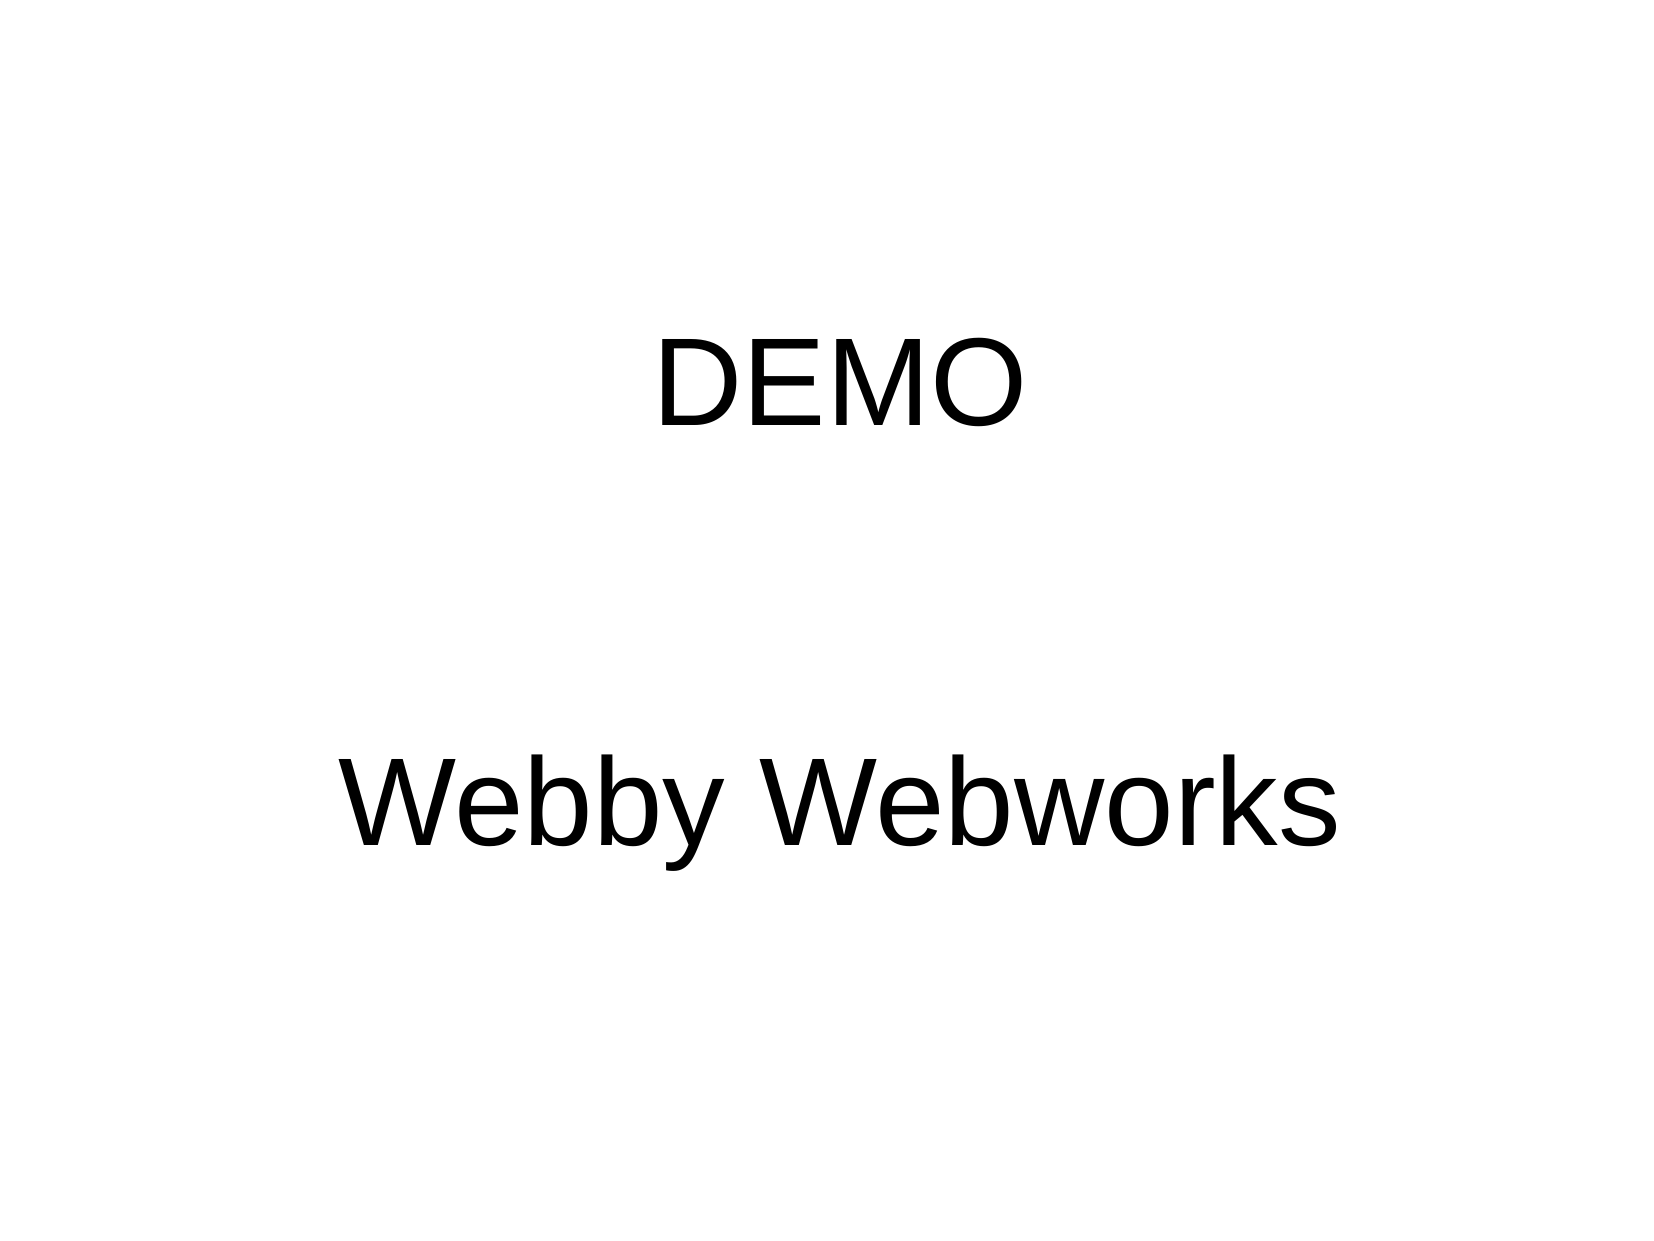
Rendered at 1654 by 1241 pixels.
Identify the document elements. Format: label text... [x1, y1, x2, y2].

text_box DEMO Webby Webworks [75, 305, 1606, 936]
